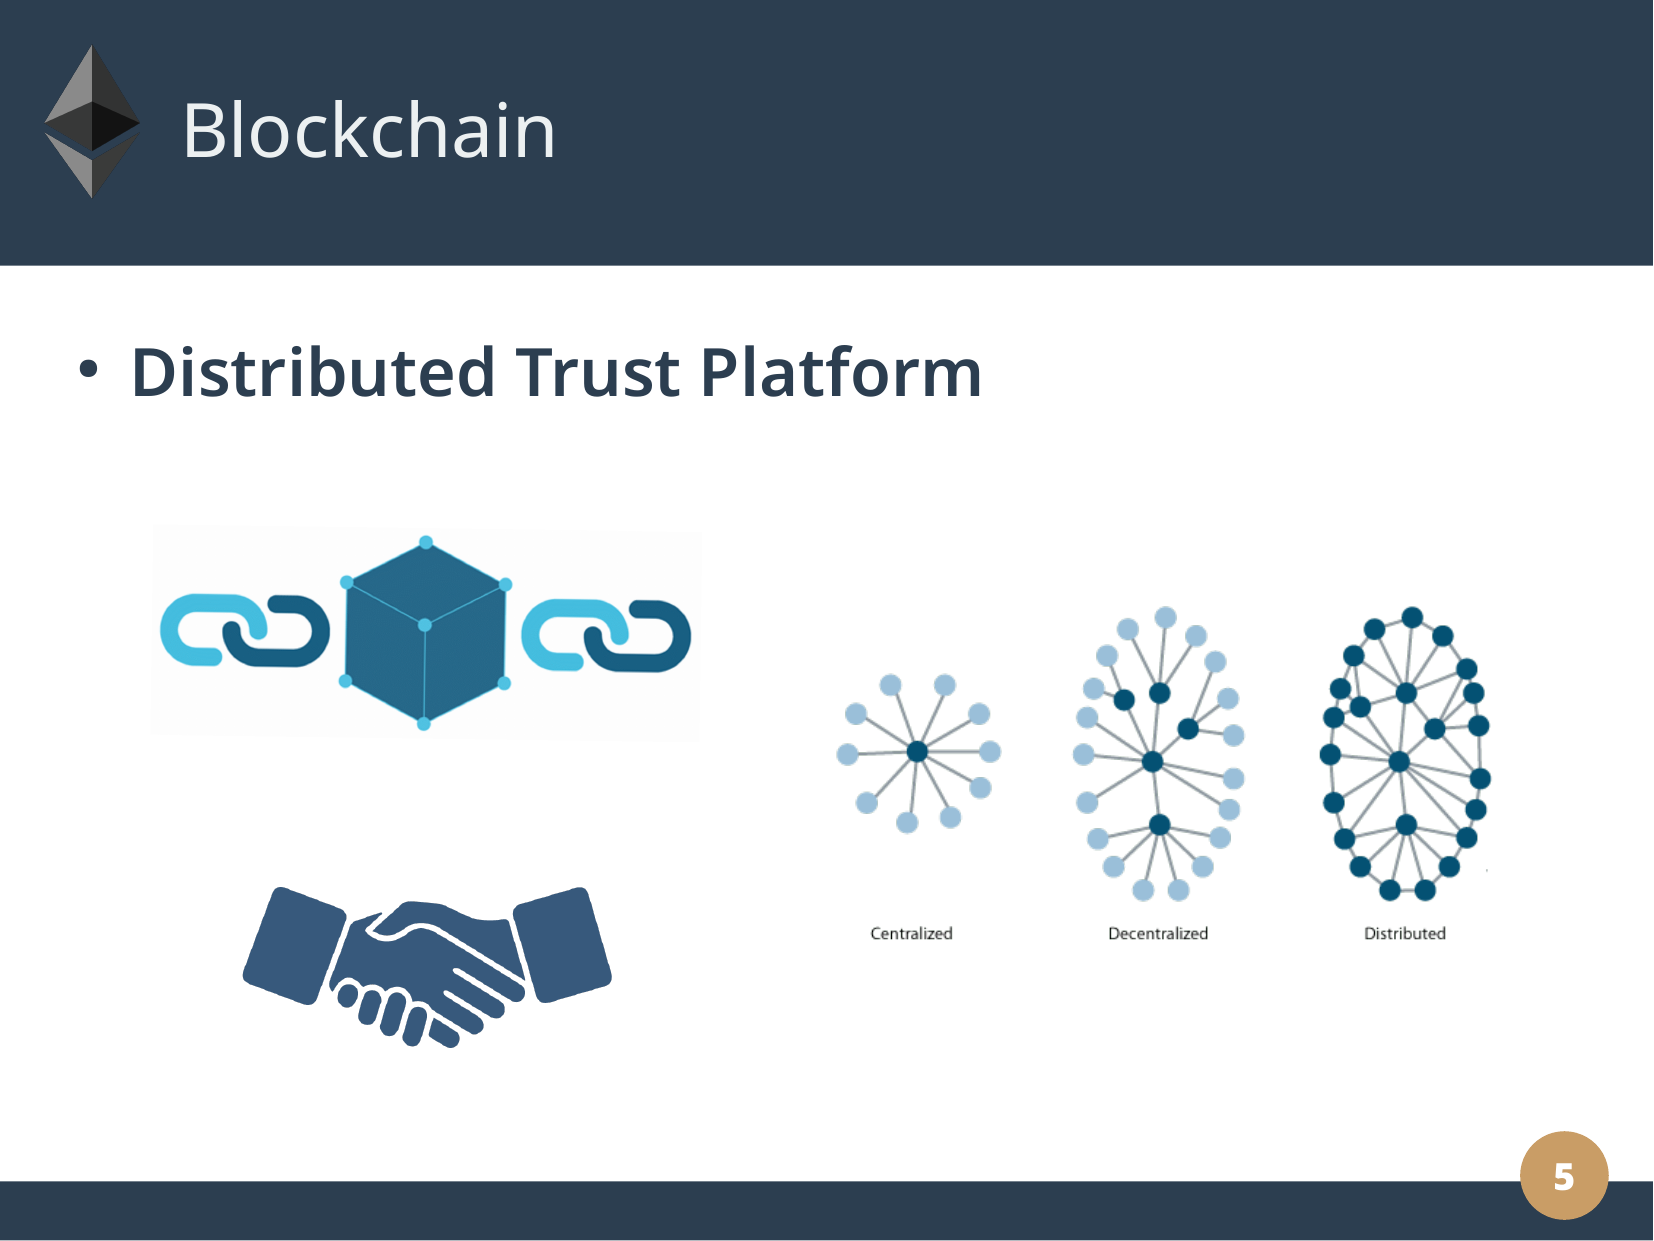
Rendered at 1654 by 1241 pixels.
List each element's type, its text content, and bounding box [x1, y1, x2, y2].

title Blockchain [179, 49, 1594, 207]
picture [150, 525, 702, 742]
picture [44, 44, 140, 199]
picture [240, 884, 614, 1051]
picture [818, 595, 1501, 961]
list Distributed Trust Platform [58, 324, 1594, 1152]
